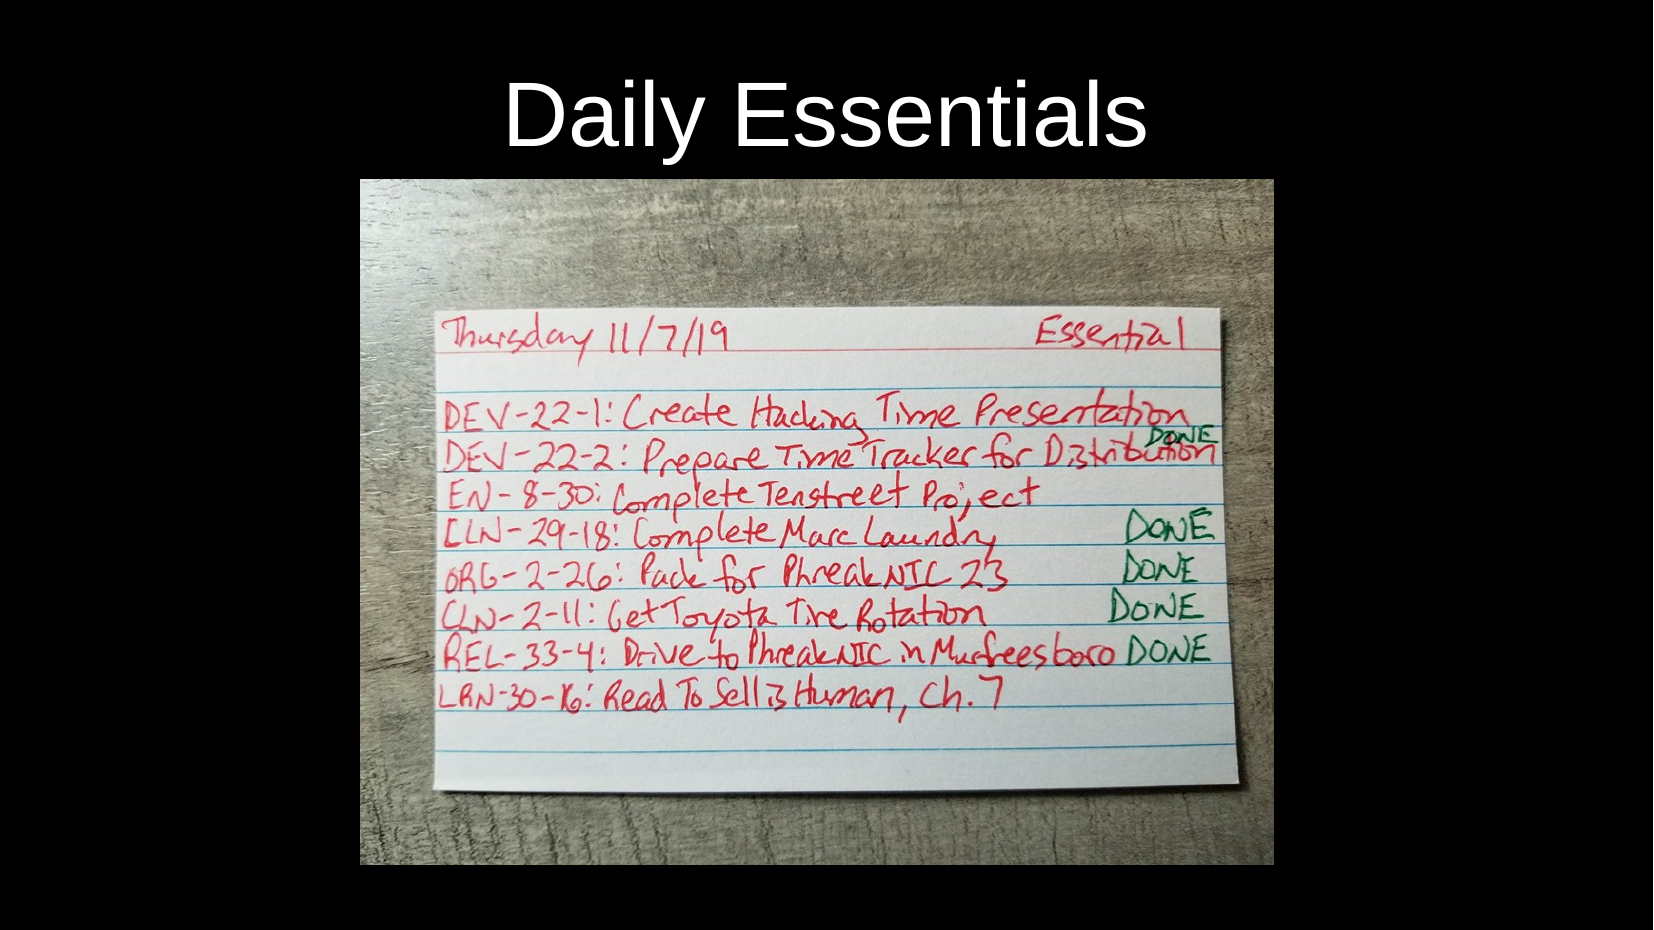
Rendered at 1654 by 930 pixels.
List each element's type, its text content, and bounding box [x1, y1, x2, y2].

title Daily Essentials [82, 37, 1571, 193]
picture [360, 179, 1274, 865]
